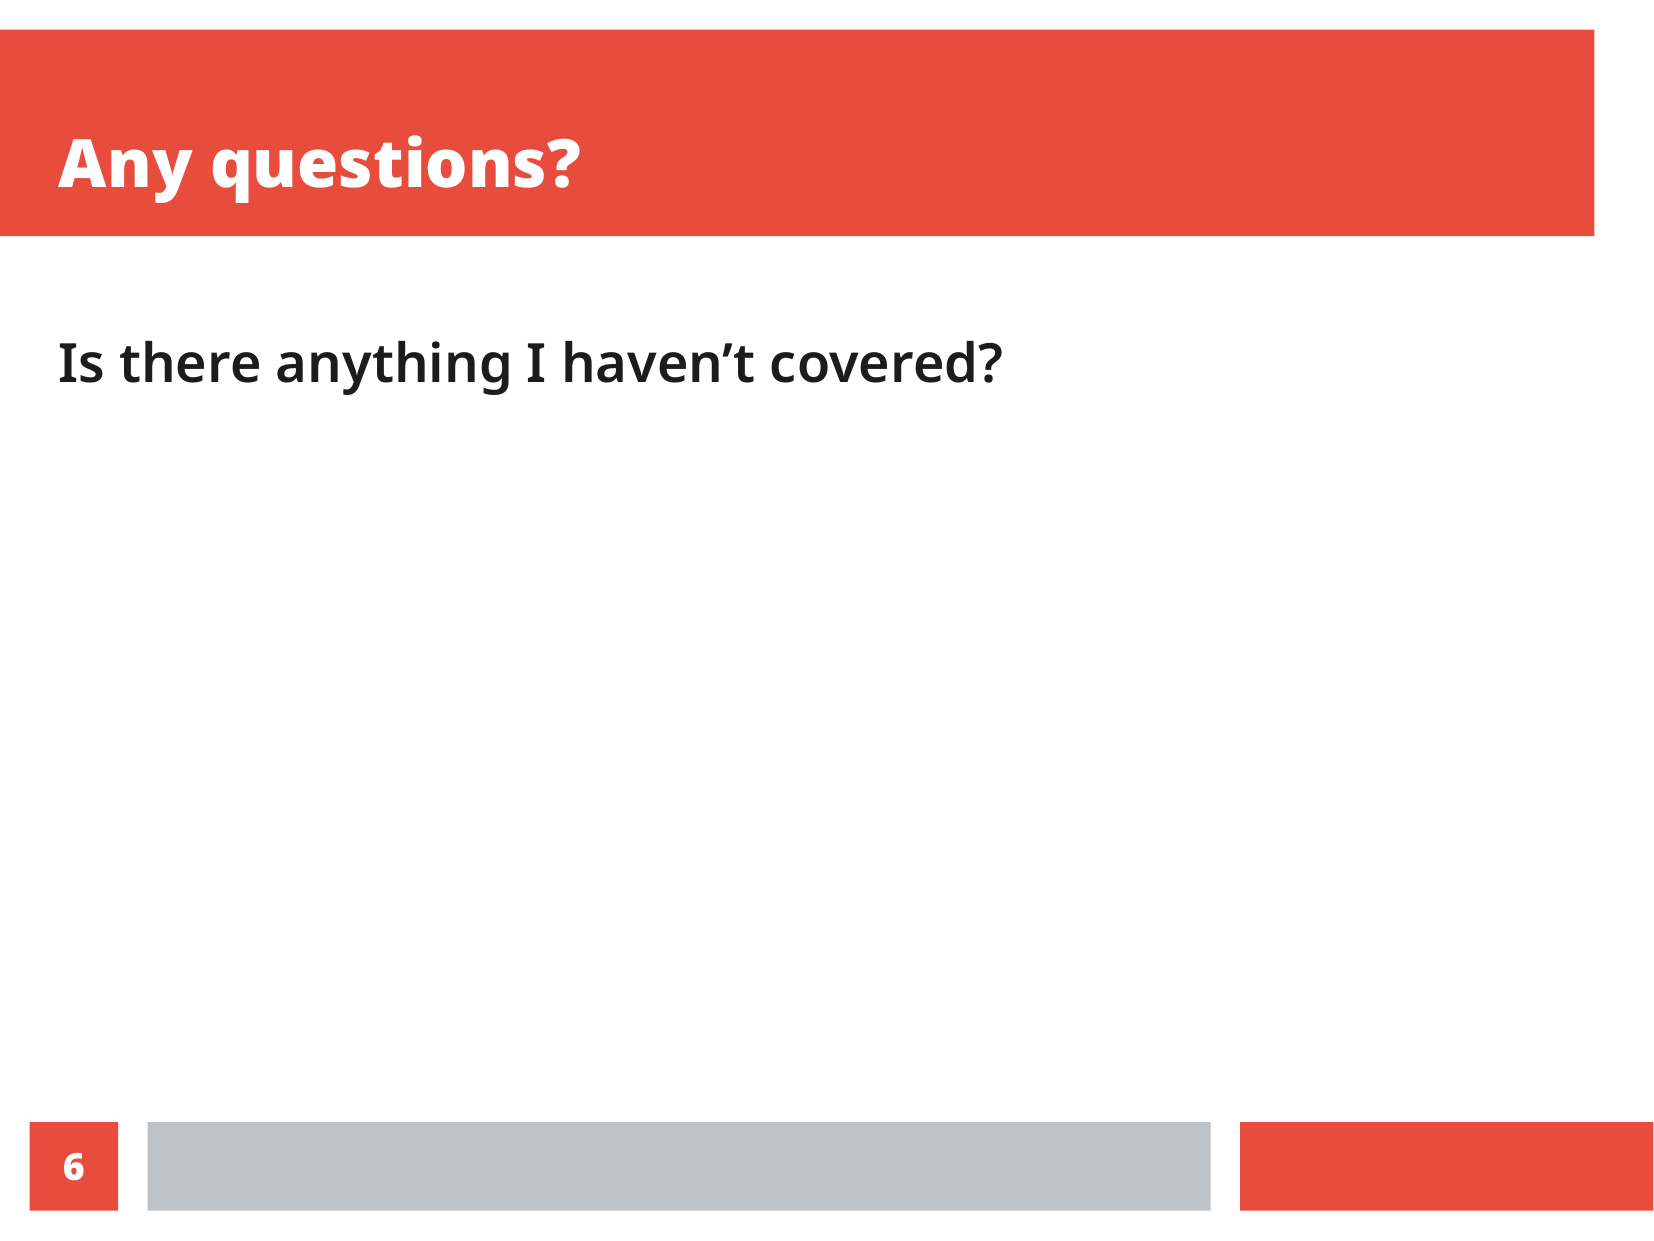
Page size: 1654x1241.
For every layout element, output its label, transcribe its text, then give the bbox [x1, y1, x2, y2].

title Any questions? [59, 59, 1595, 207]
list Is there anything I haven’t covered? [59, 324, 1565, 1093]
